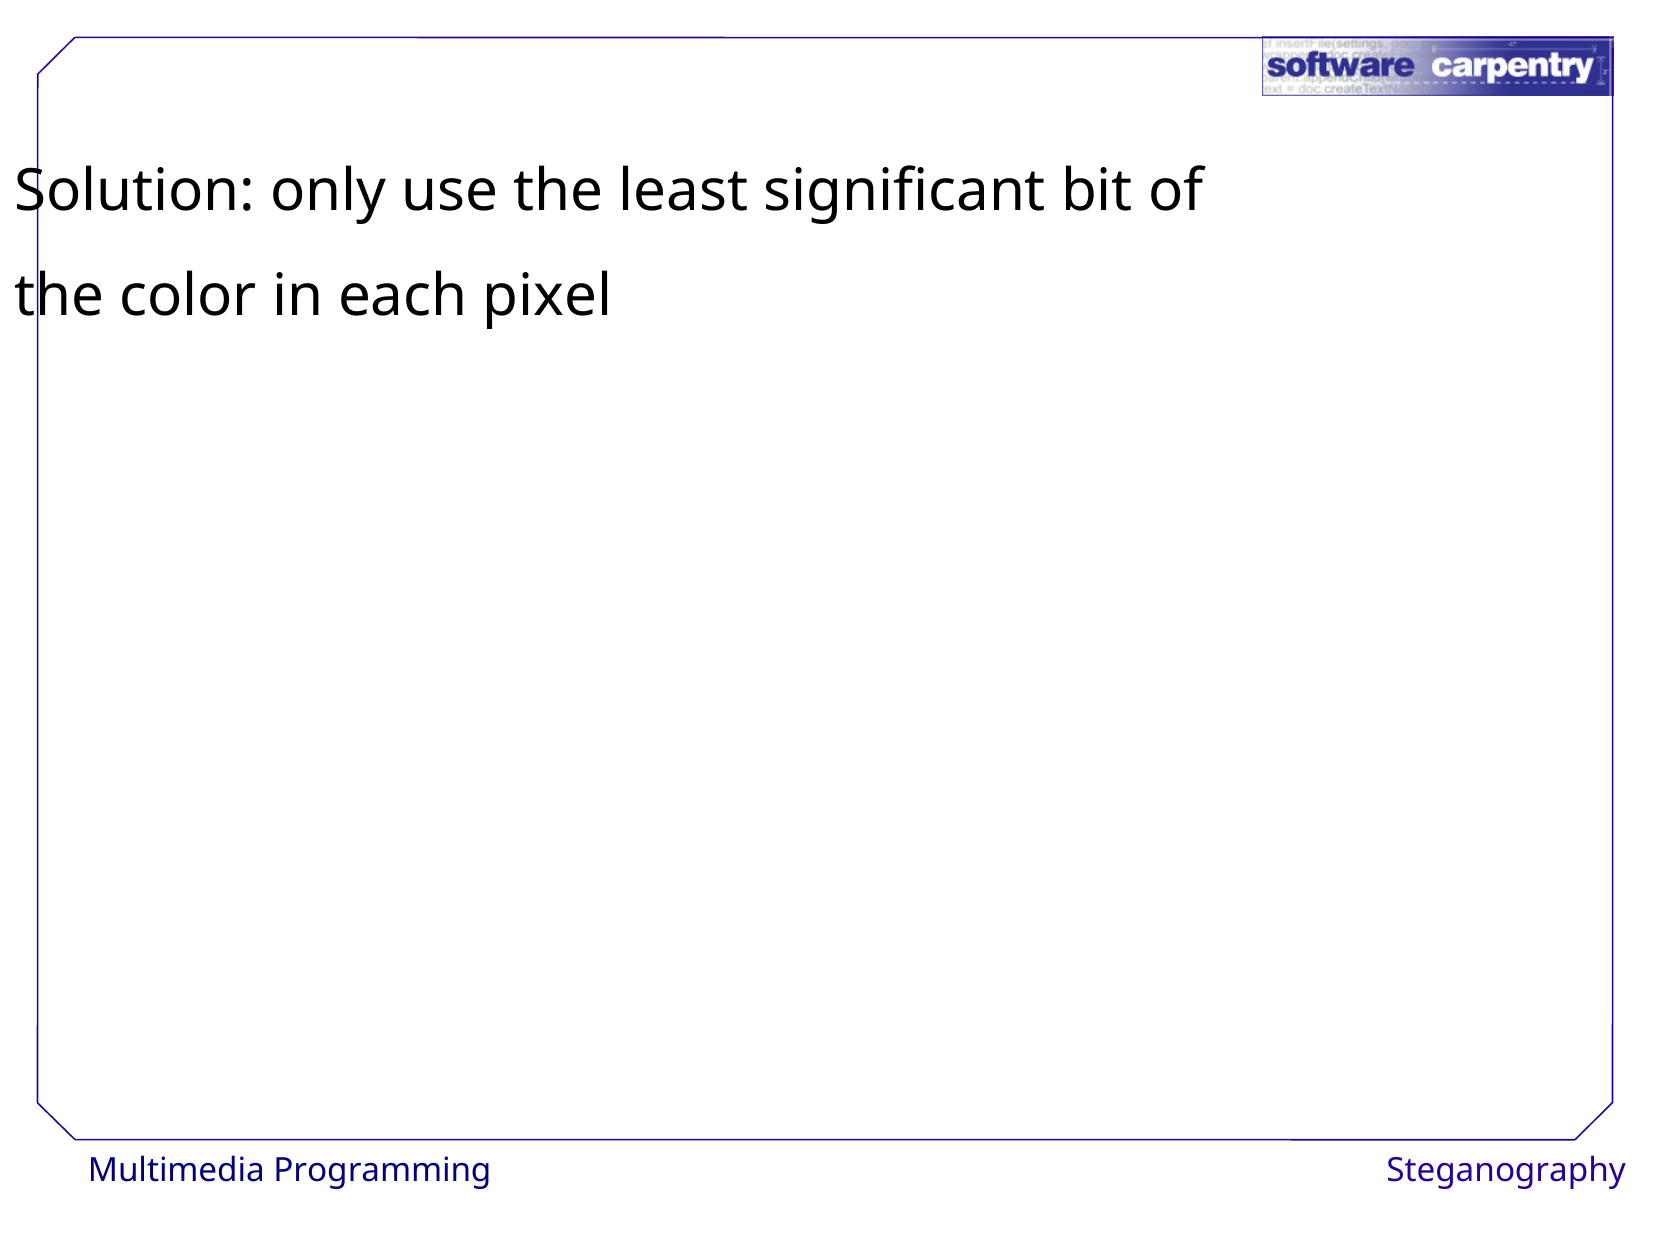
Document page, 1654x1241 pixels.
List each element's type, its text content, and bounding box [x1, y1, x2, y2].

picture [1262, 36, 1614, 96]
text_box Solution: only use the least significant bit of the color in each pixel [0, 109, 1369, 335]
